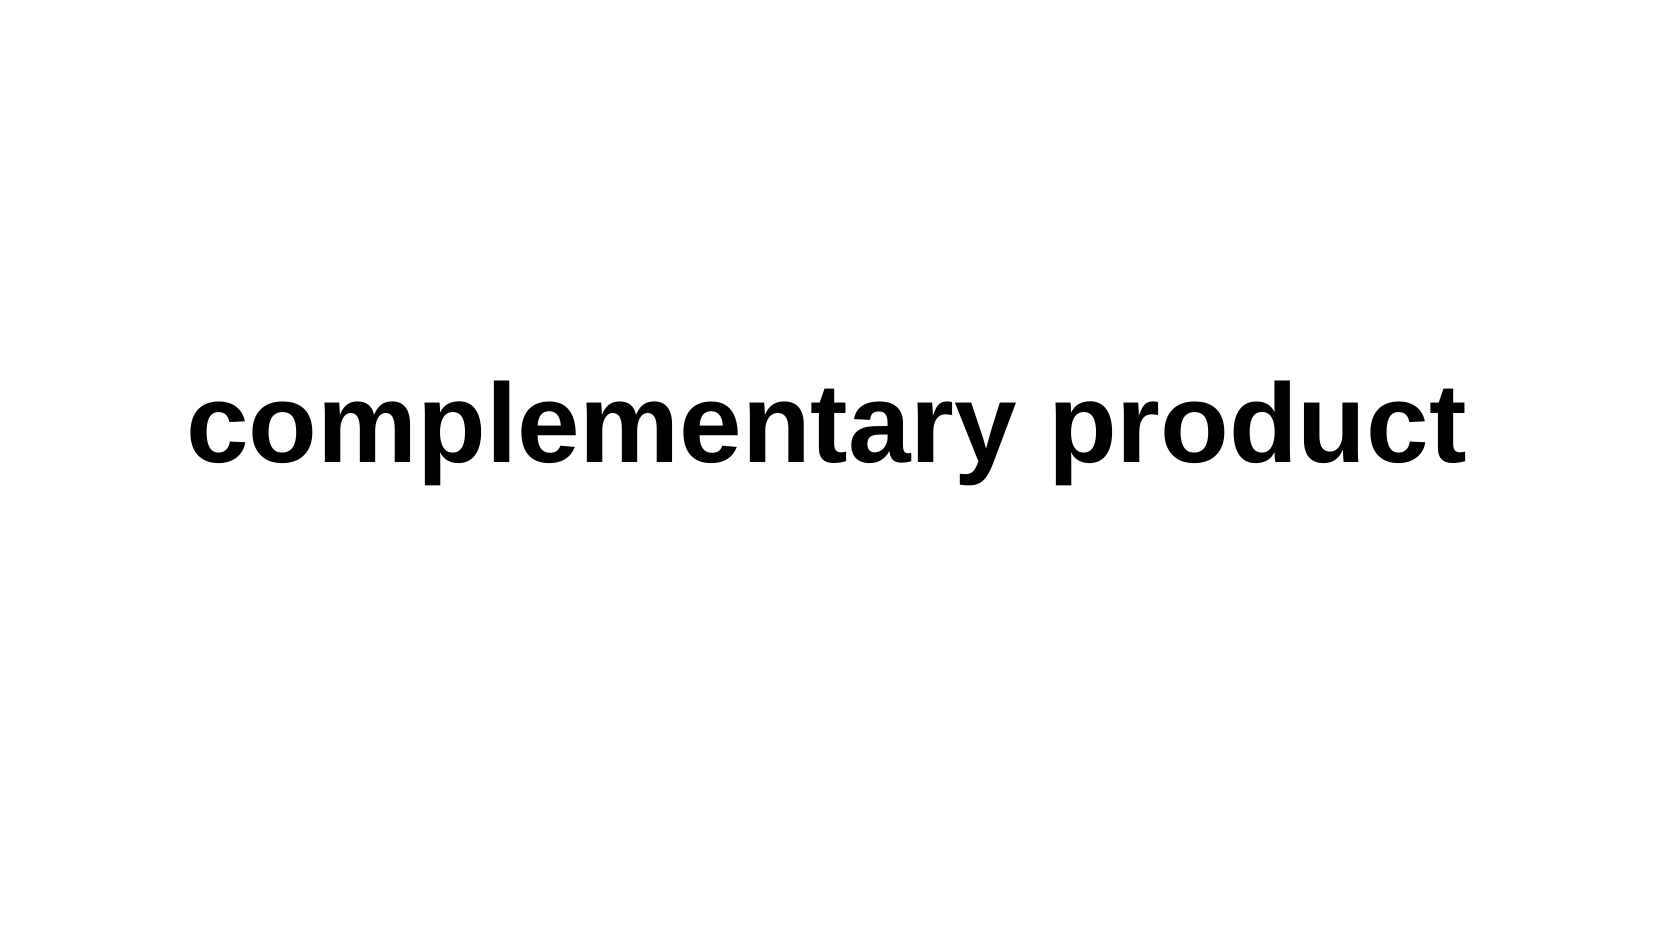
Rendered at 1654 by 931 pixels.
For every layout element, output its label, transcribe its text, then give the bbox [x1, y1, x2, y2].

title complementary product [82, 345, 1571, 501]
